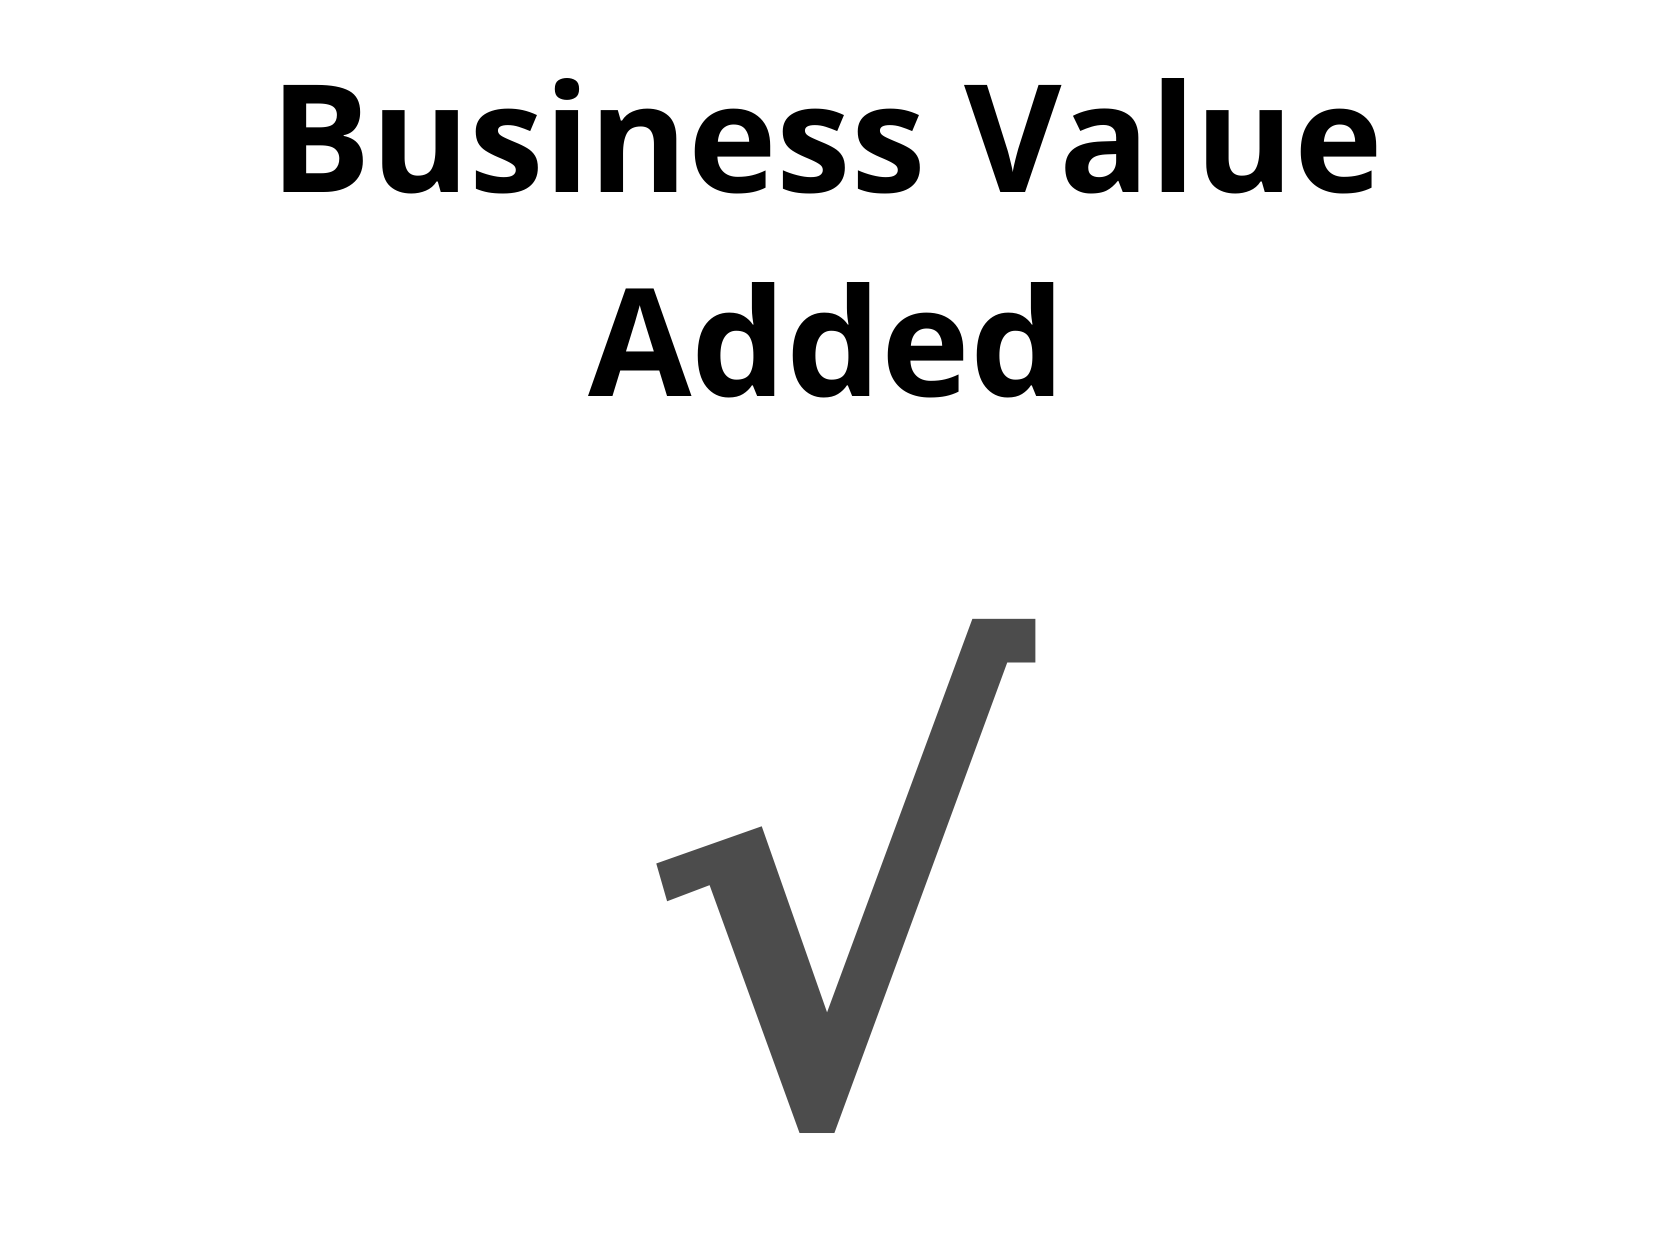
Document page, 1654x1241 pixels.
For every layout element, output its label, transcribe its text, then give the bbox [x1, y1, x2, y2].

title Business Value Added [59, 59, 1595, 414]
text_box √ [620, 472, 980, 1201]
